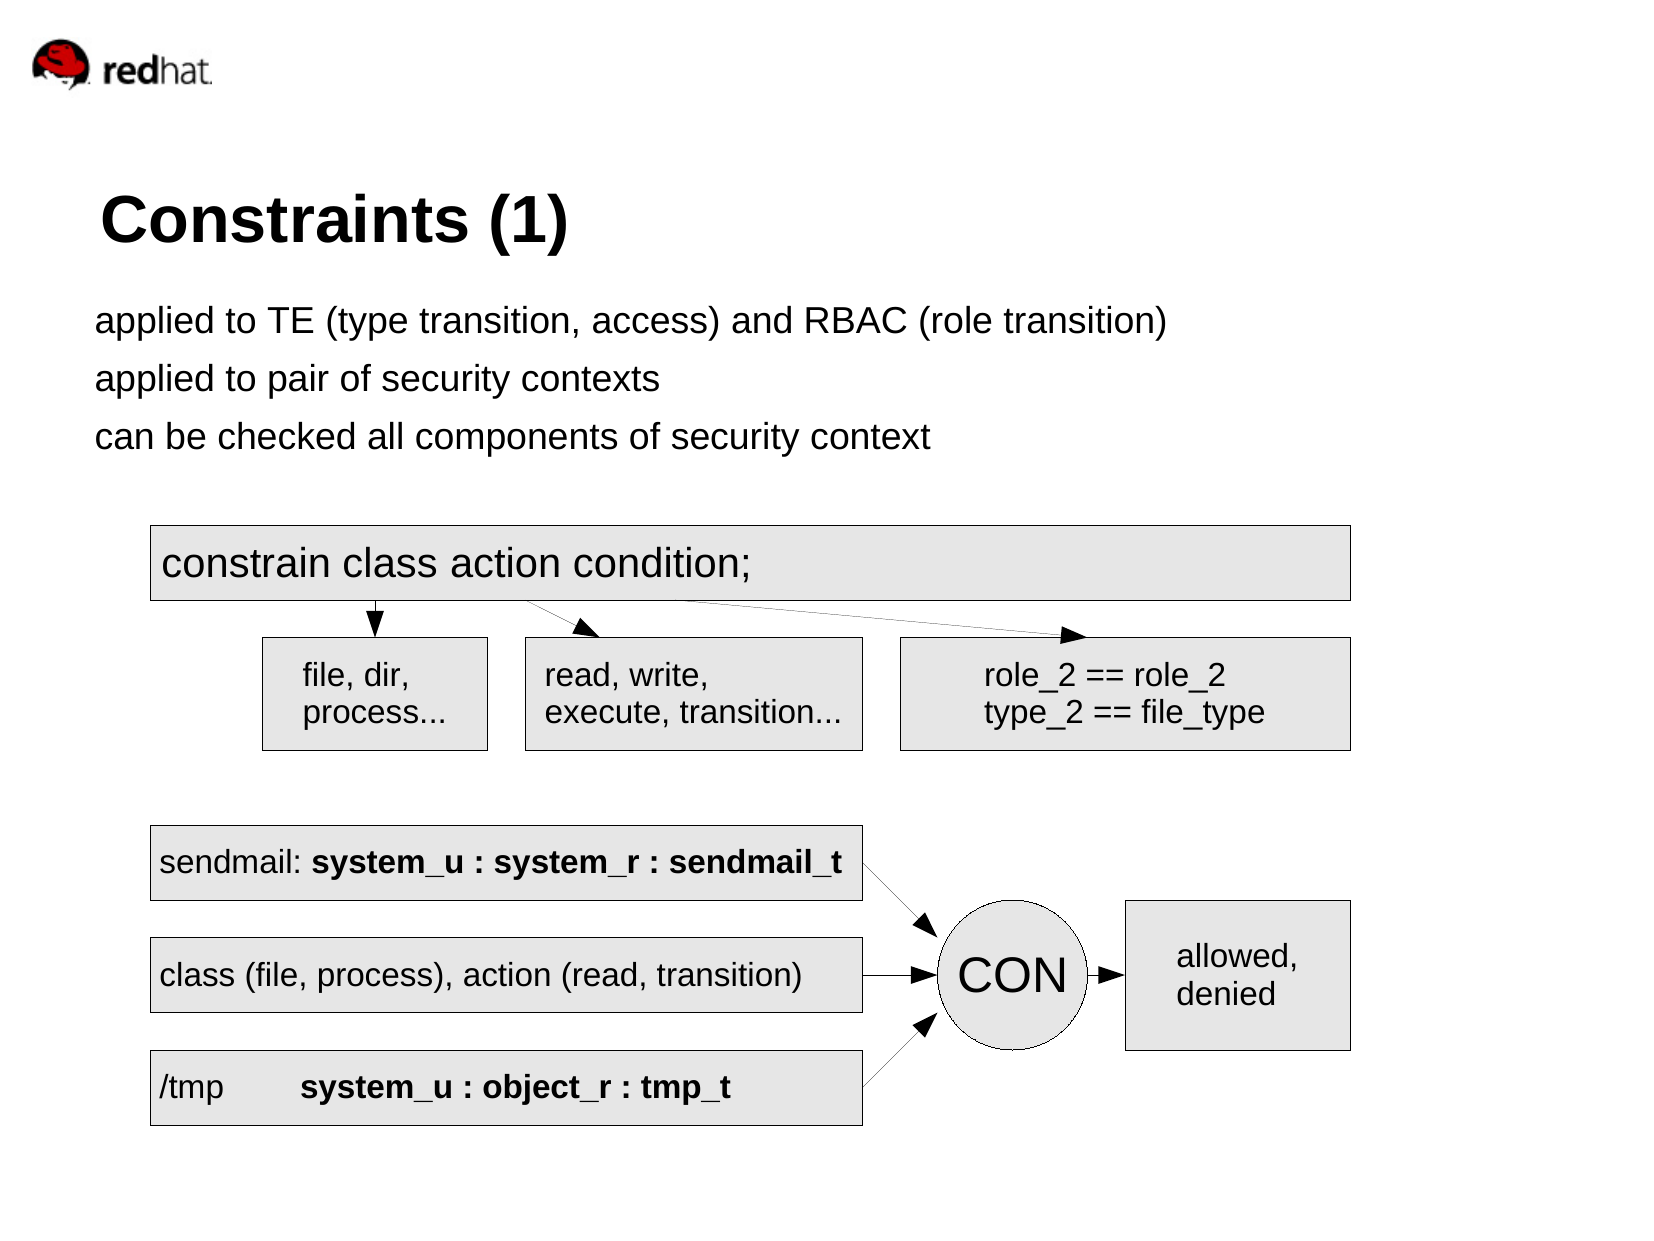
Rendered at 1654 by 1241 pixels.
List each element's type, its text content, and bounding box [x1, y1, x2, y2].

text_box sendmail: system_u : system_r : sendmail_t [150, 825, 863, 901]
text_box file, dir, process... [262, 637, 488, 751]
picture [31, 37, 212, 98]
list applied to TE (type transition, access) and RBAC (role transition) applied to pair of security contexts can be checked all components of security context [94, 300, 1501, 1201]
text_box role_2 == role_2 type_2 == file_type [900, 637, 1351, 751]
text_box constrain class action condition; [150, 525, 1351, 601]
text_box class (file, process), action (read, transition) [150, 937, 863, 1013]
text_box allowed, denied [1125, 900, 1351, 1051]
text_box /tmp system_u : object_r : tmp_t [150, 1050, 863, 1126]
text_box CON [937, 900, 1088, 1051]
title Constraints (1) [100, 164, 1506, 275]
text_box read, write, execute, transition... [525, 637, 863, 751]
